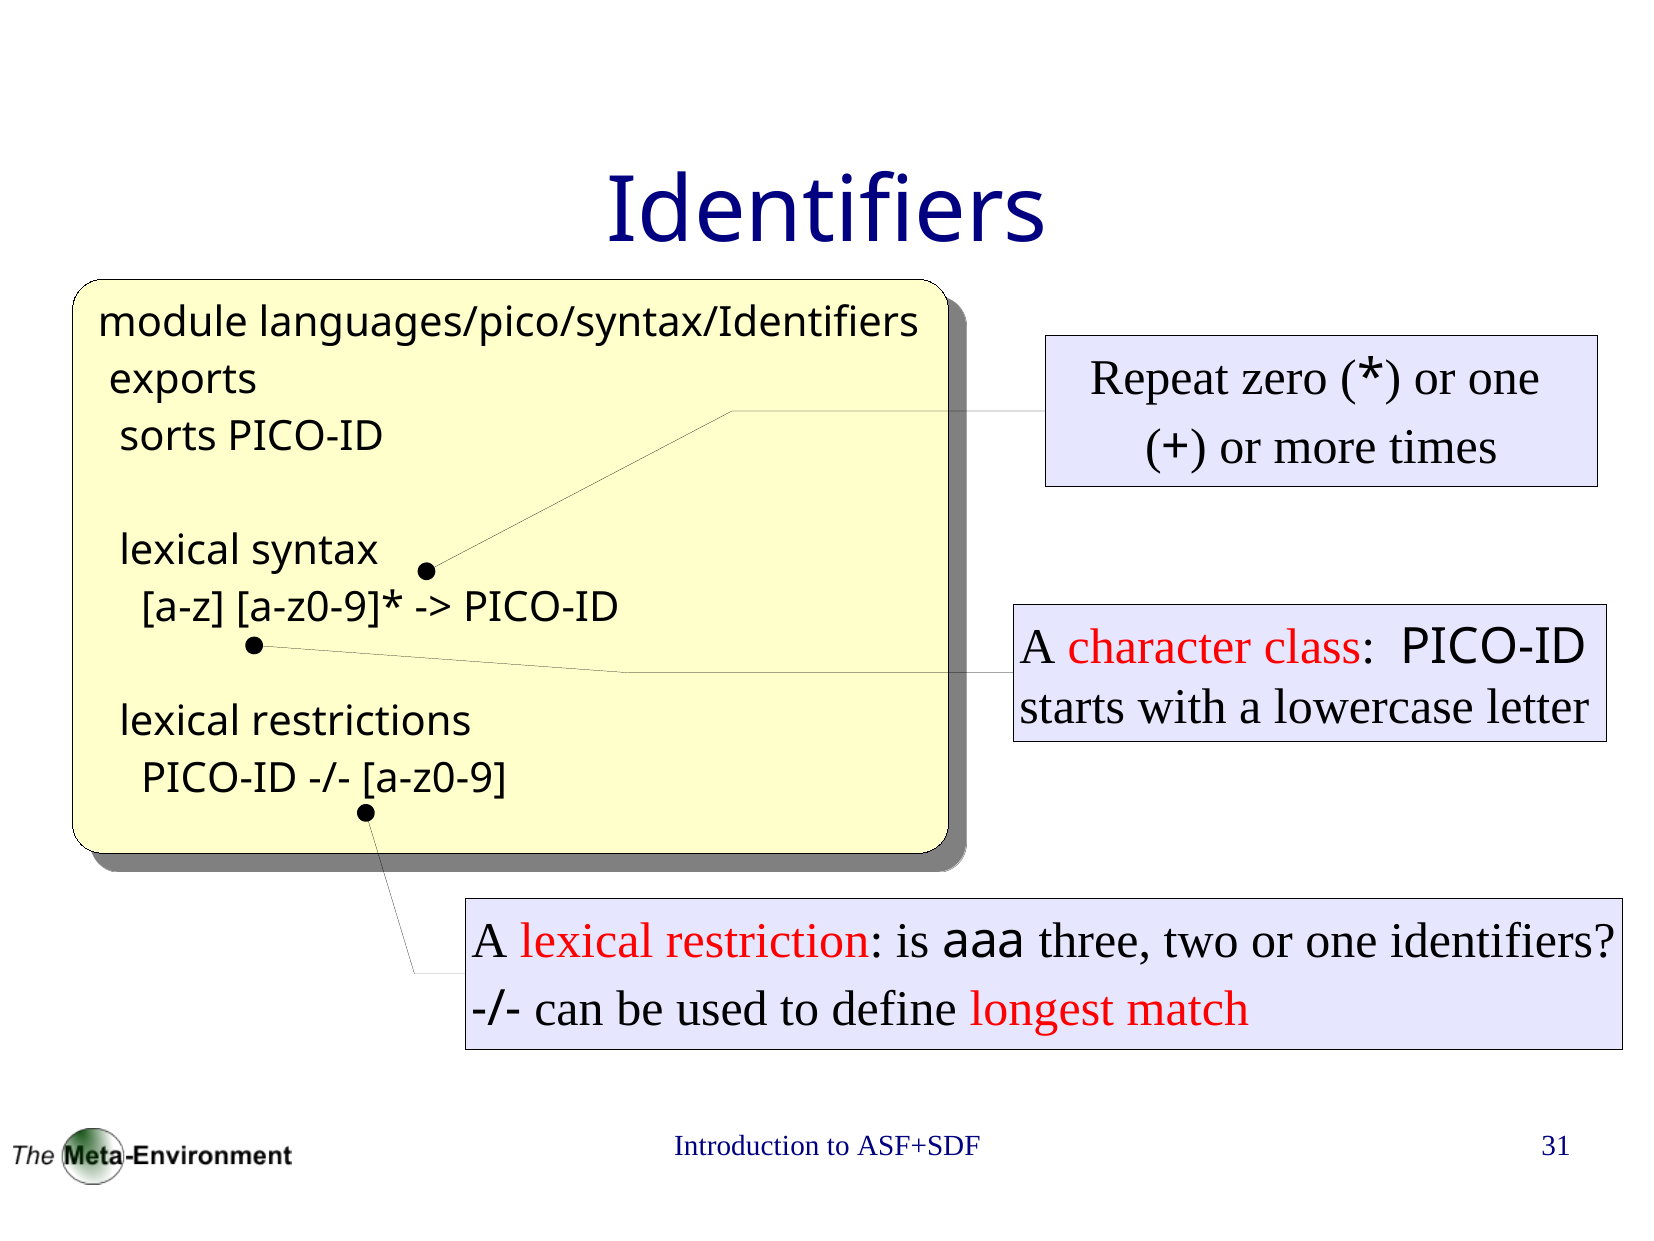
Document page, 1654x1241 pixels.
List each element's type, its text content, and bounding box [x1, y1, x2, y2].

text_box A lexical restriction: is aaa three, two or one identifiers? -/- can be used to define longest match [465, 898, 1623, 1050]
text_box Repeat zero (*) or one (+) or more times [1045, 335, 1598, 487]
title Identifiers [121, 102, 1534, 311]
text_box A character class: PICO-ID starts with a lowercase letter [1013, 604, 1607, 742]
picture [13, 1128, 292, 1185]
text_box module languages/pico/syntax/Identifiers exports sorts PICO-ID lexical syntax [a-z] [a-z0-9]* -> PICO-ID lexical restrictions PICO-ID -/- [a-z0-9] [83, 284, 956, 882]
text_box [86, 279, 935, 284]
text_box [72, 286, 83, 846]
